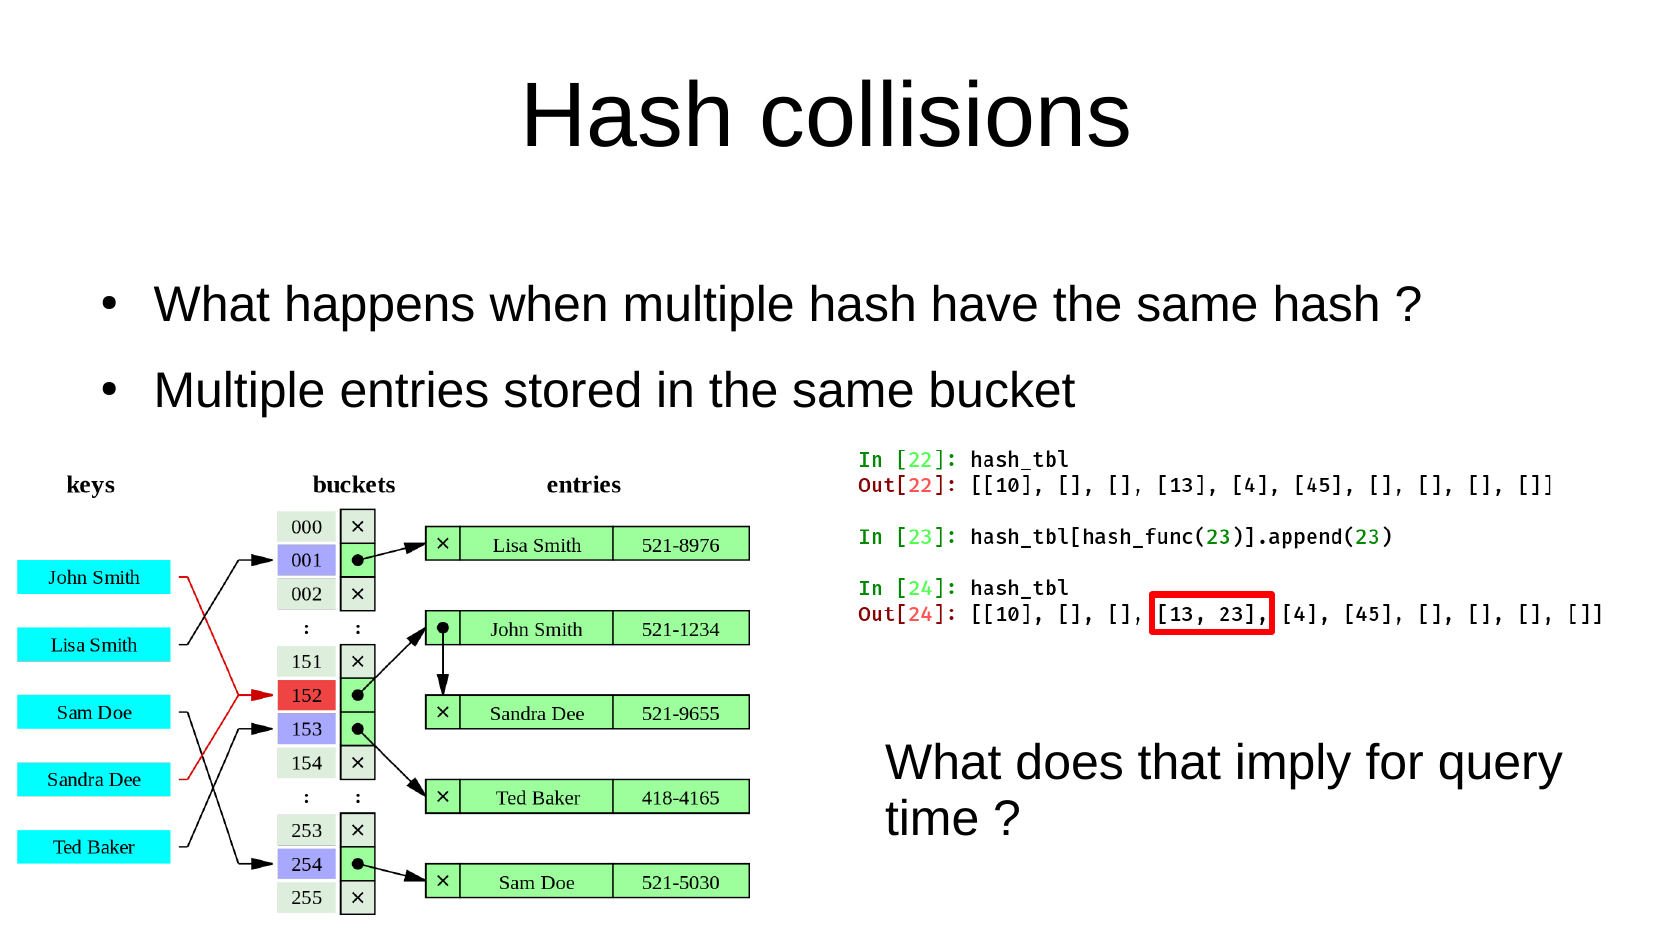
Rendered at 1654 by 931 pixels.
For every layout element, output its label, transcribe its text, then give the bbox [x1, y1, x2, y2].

title Hash collisions [82, 37, 1571, 193]
list What does that imply for query time ? [885, 734, 1606, 871]
picture [857, 450, 1636, 651]
list What happens when multiple hash have the same hash ? Multiple entries stored in the same bucket [82, 276, 1571, 817]
picture [0, 408, 766, 931]
